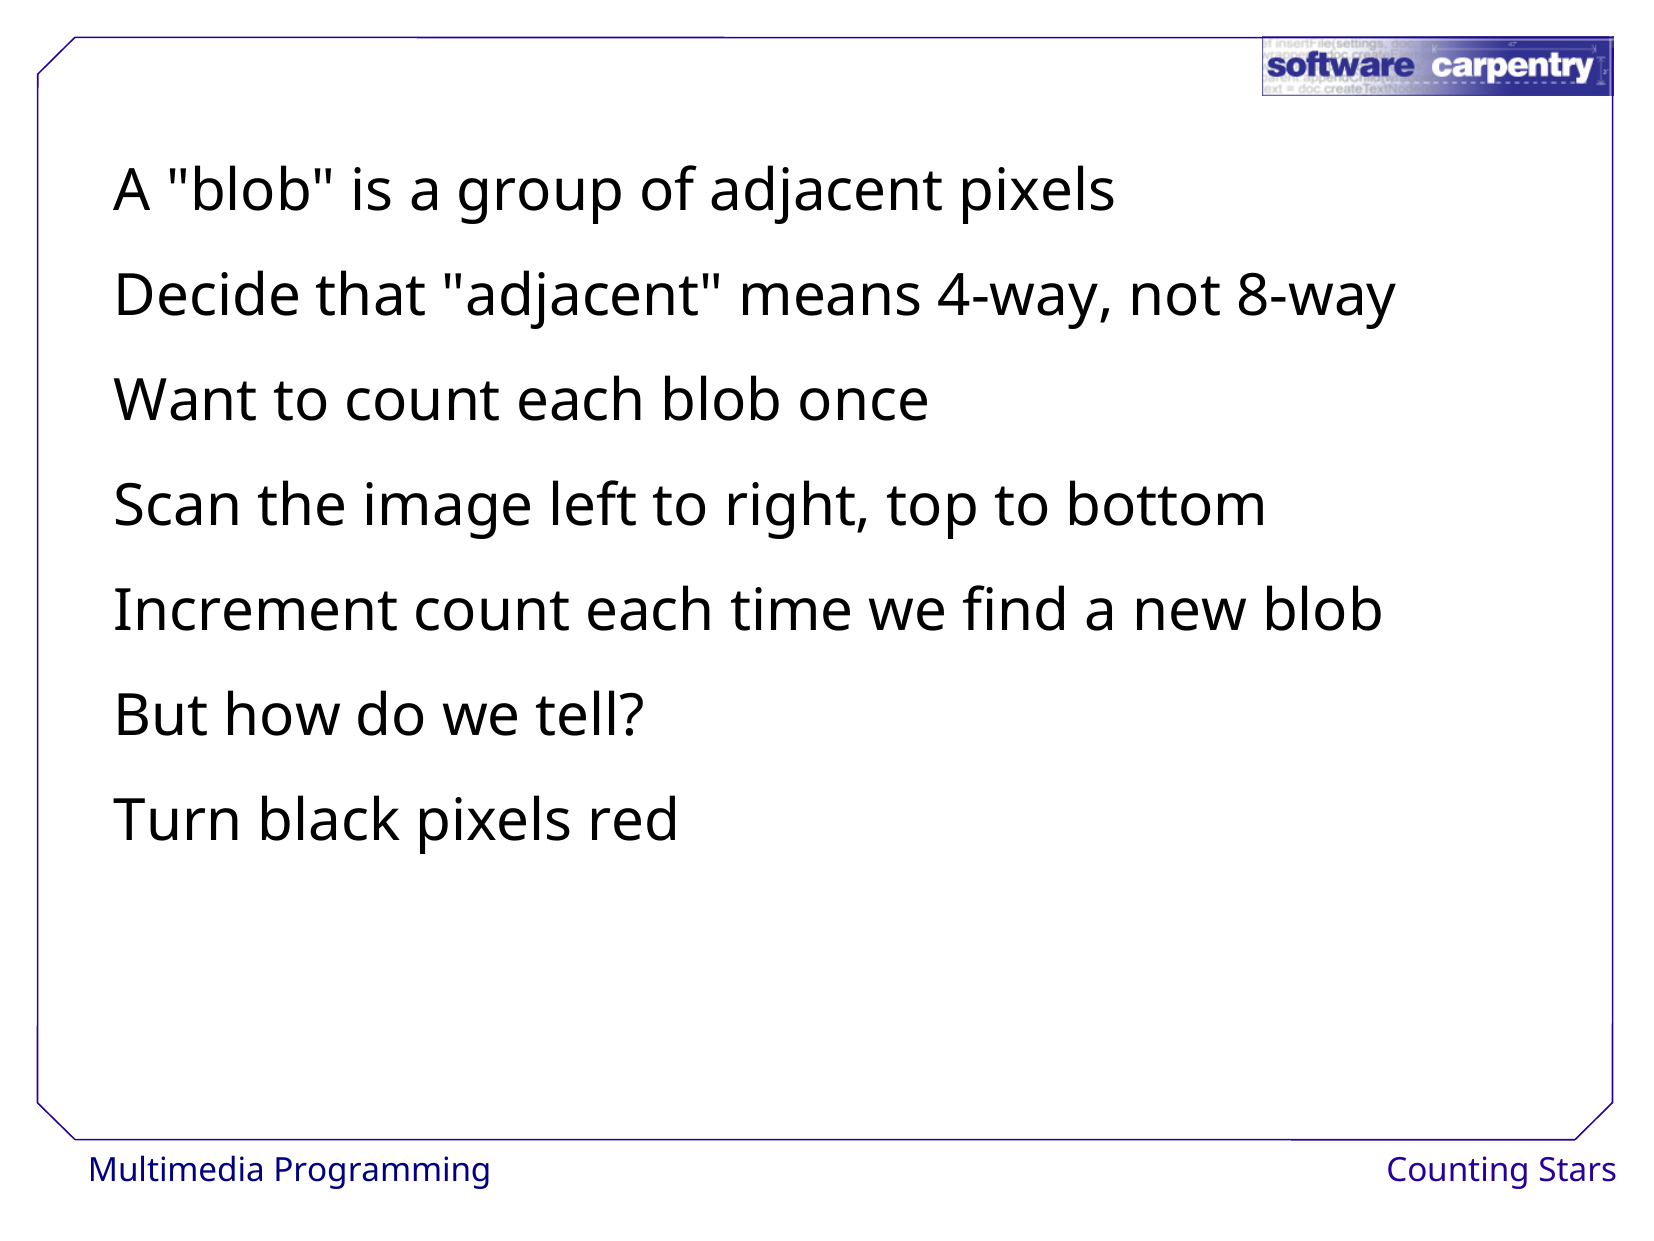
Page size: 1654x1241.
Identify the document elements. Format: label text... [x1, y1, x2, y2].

text_box A "blob" is a group of adjacent pixels Decide that "adjacent" means 4-way, not 8-way Want to count each blob once Scan the image left to right, top to bottom Increment count each time we find a new blob But how do we tell? Turn black pixels red [99, 109, 1593, 860]
picture [1262, 36, 1614, 96]
